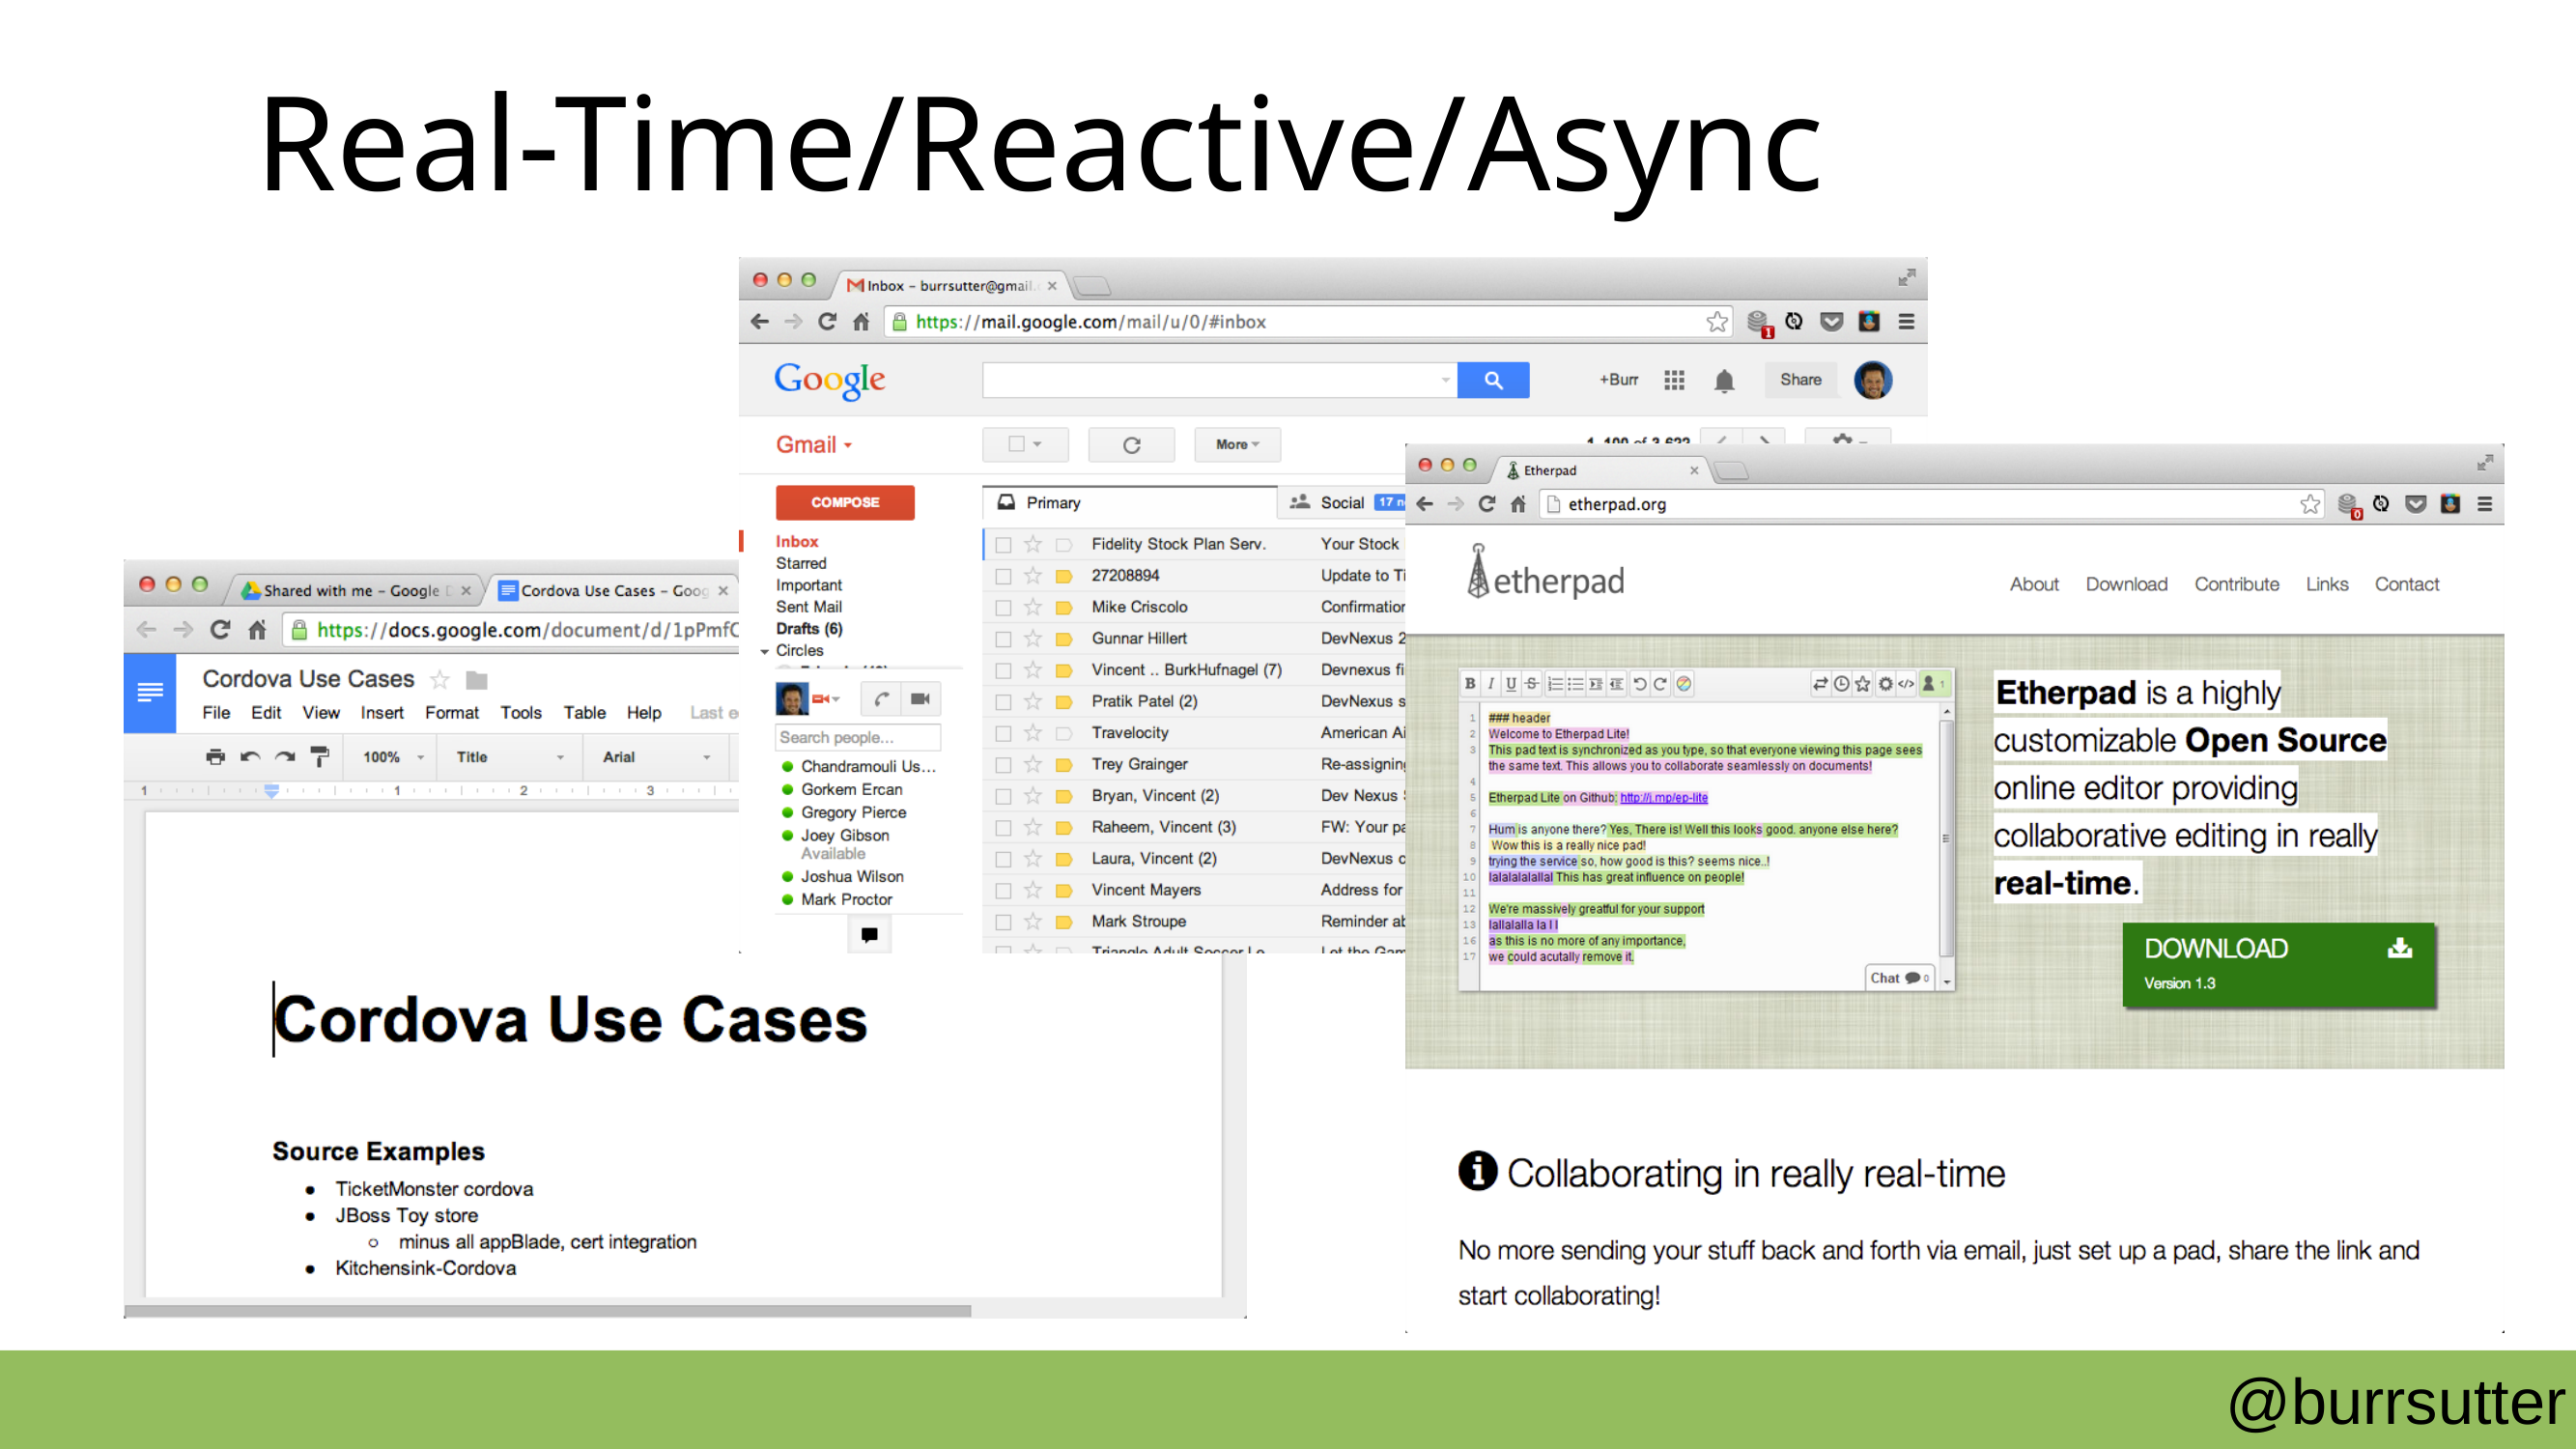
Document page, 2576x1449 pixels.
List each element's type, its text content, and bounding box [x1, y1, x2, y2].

title Real-Time/Reactive/Async [247, 19, 2522, 258]
picture [124, 258, 2505, 1333]
